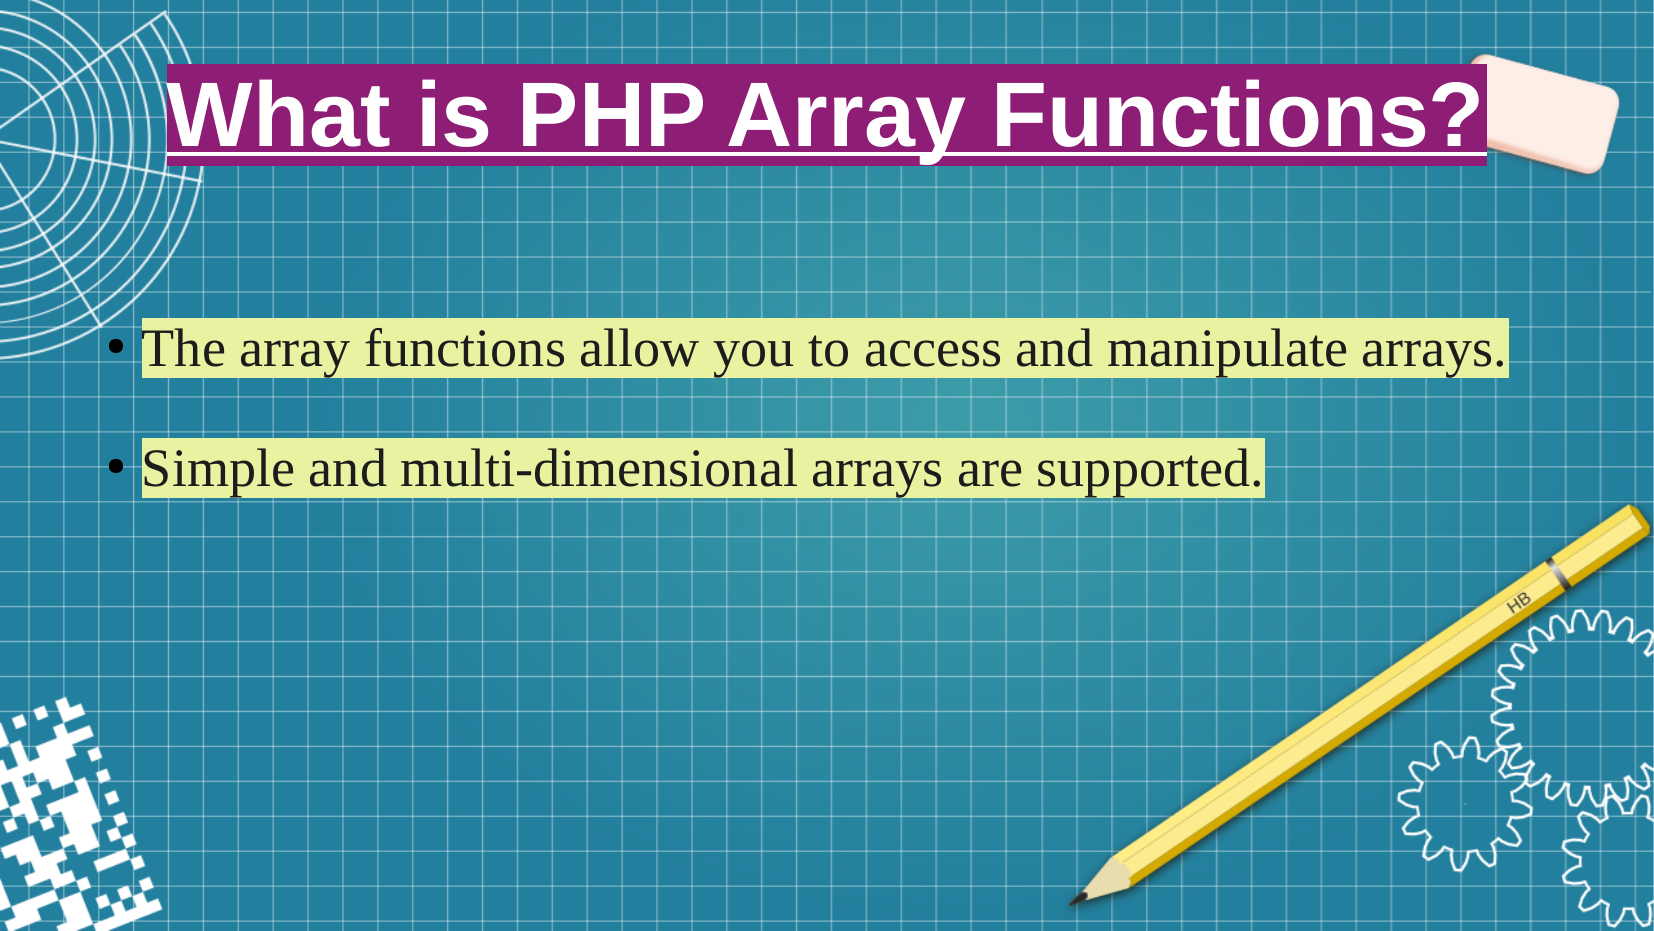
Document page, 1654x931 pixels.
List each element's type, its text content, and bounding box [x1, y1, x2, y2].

picture [0, 0, 1654, 931]
subtitle The array functions allow you to access and manipulate arrays. Simple and multi-dimensional arrays are supported. [106, 265, 1595, 806]
title What is PHP Array Functions? [82, 49, 1571, 181]
